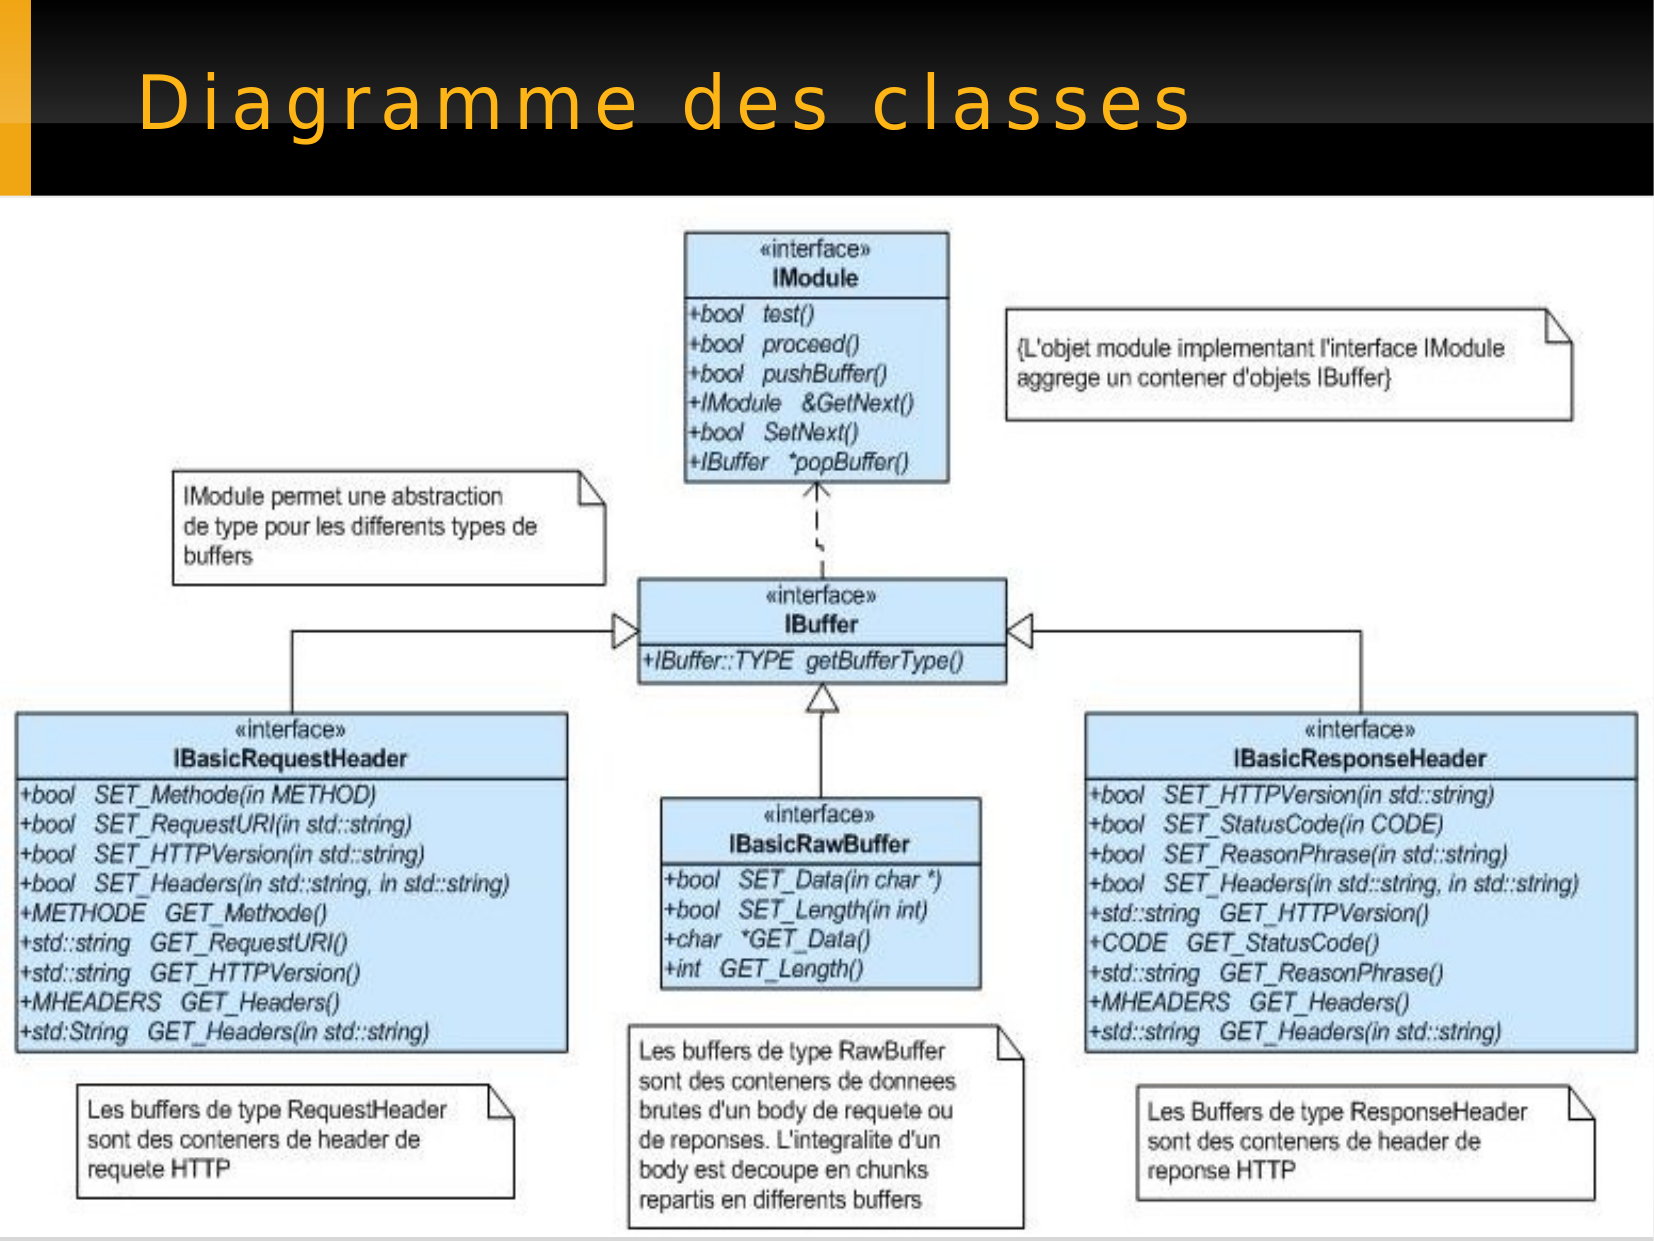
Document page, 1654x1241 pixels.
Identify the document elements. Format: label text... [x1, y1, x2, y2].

picture [0, 0, 1654, 1241]
title Diagramme des classes [59, 36, 1270, 171]
